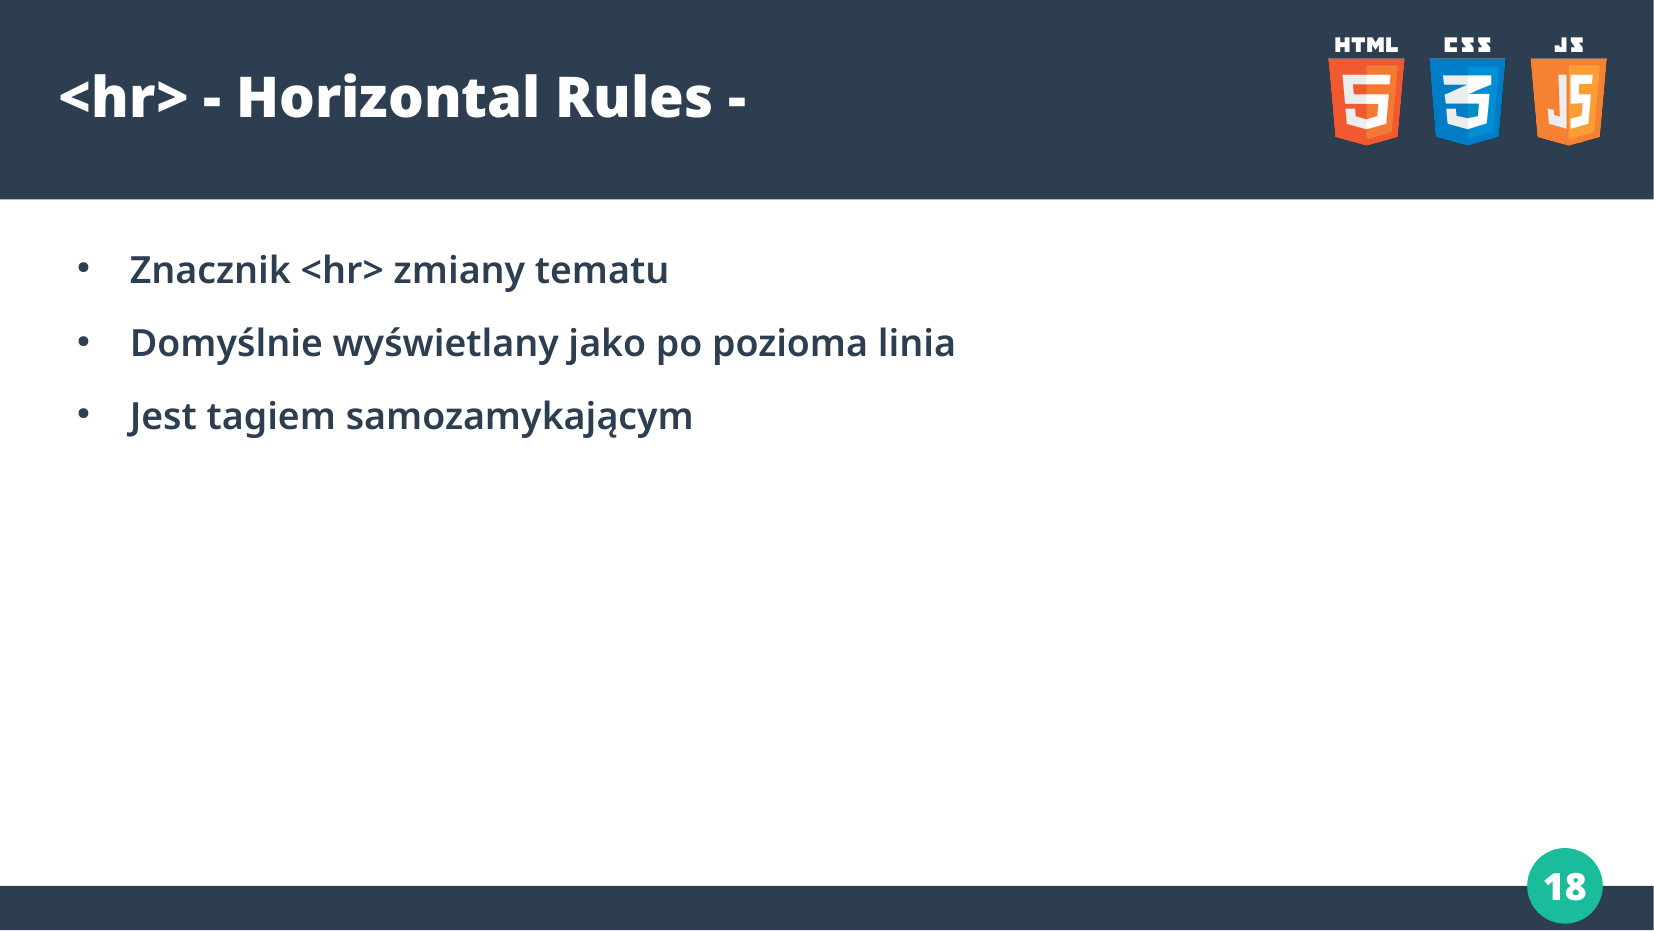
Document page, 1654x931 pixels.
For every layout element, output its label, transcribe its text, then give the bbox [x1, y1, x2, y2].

list Znacznik <hr> zmiany tematu Domyślnie wyświetlany jako po pozioma linia Jest tagiem samozamykającym [59, 243, 1595, 650]
title <hr> - Horizontal Rules - [59, 37, 1595, 155]
picture [1328, 37, 1607, 146]
